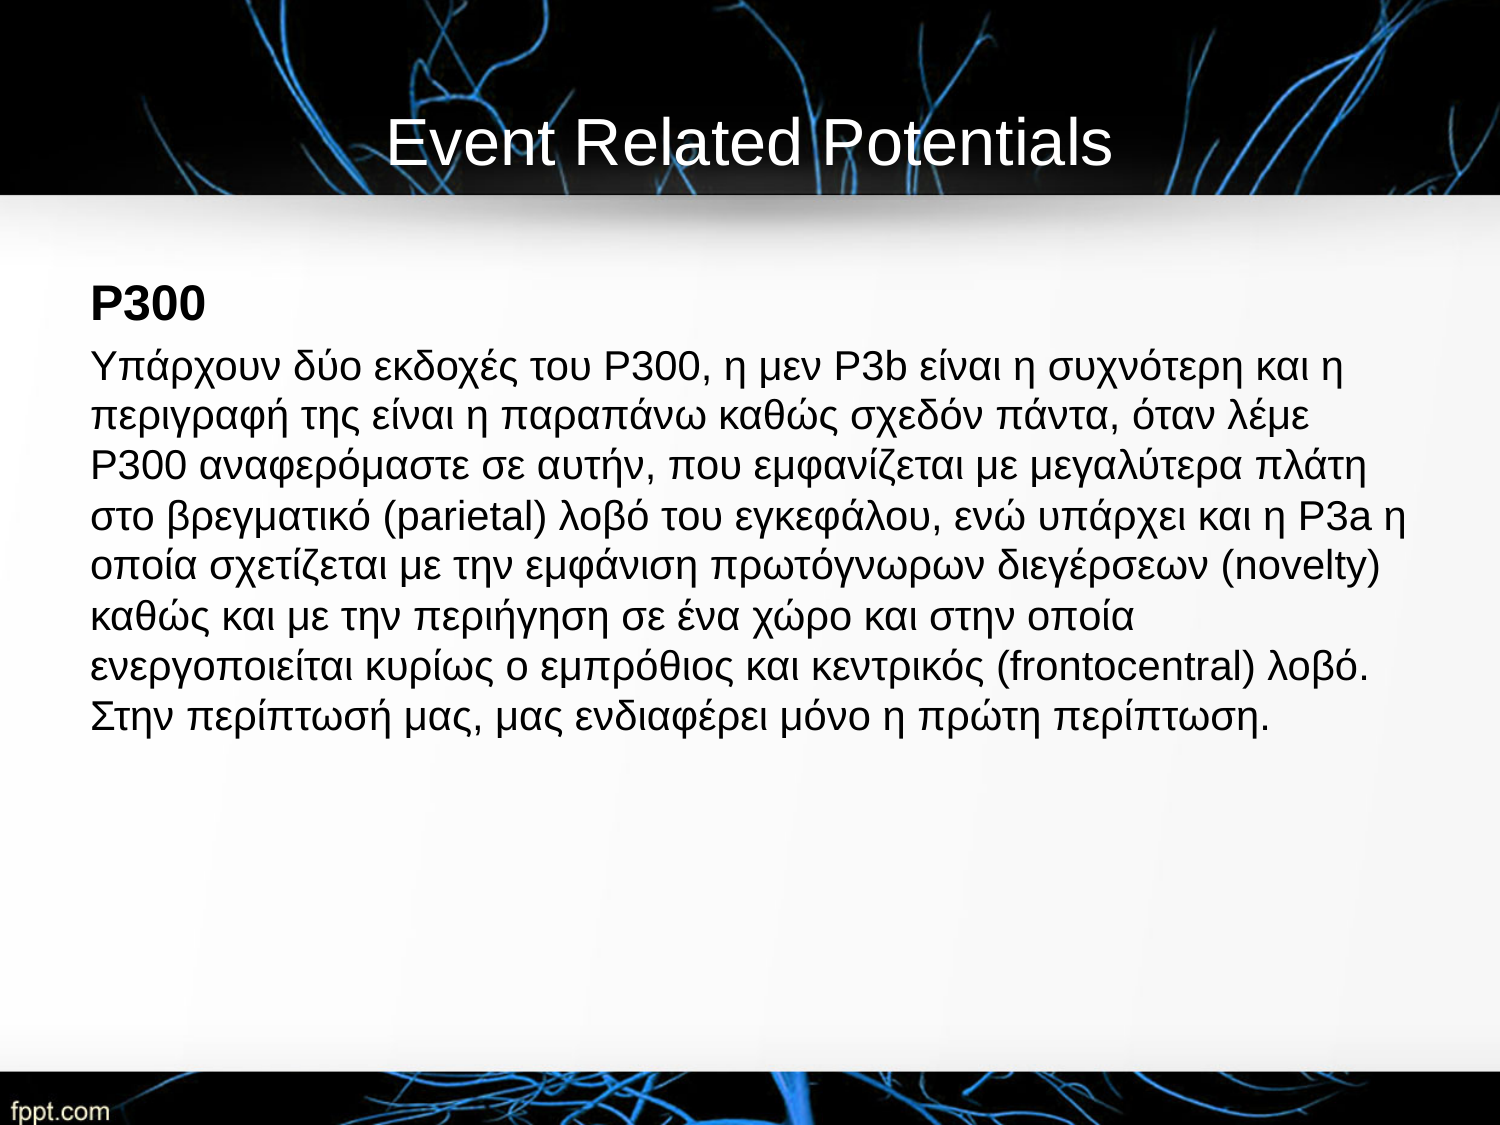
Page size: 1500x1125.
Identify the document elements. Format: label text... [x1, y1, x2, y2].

title Event Related Potentials [75, 45, 1425, 233]
picture [0, 0, 1500, 1125]
list P300 Υπάρχουν δύο εκδοχές του P300, η μεν Ρ3b είναι η συχνότερη και η περιγραφή της είναι η παραπάνω καθώς σχεδόν πάντα, όταν λέμε P300 αναφερόμαστε σε αυτήν, που εμφανίζεται με μεγαλύτερα πλάτη στο βρεγματικό (parietal) λοβό του εγκεφάλου, ενώ υπάρχει και η P3a η οποία σχετίζεται με την εμφάνιση πρωτόγνωρων διεγέρσεων (novelty) καθώς και με την περιήγηση σε ένα χώρο και στην οποία ενεργοποιείται κυρίως ο εμπρόθιος και κεντρικός (frontocentral) λοβό. Στην περίπτωσή μας, μας ενδιαφέρει μόνο η πρώτη περίπτωση. [75, 262, 1425, 1005]
